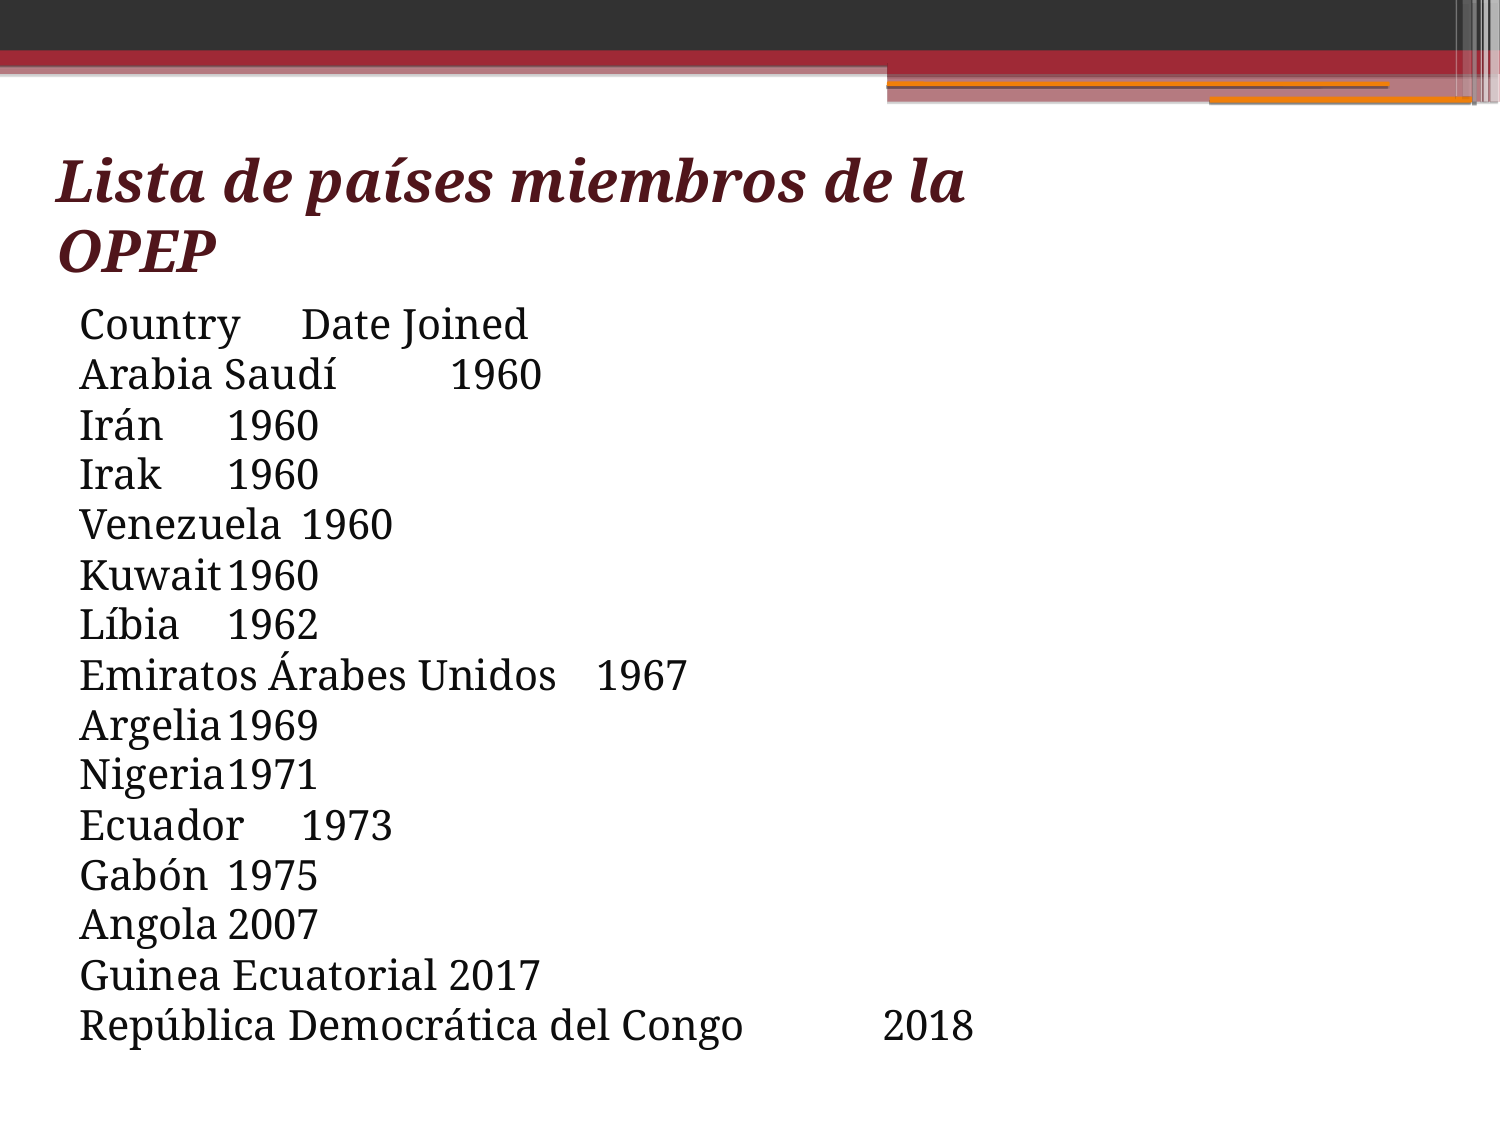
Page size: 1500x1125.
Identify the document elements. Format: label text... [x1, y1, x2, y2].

text_box Lista de países miembros de la OPEP [41, 137, 998, 292]
text_box Country Date Joined Arabia Saudí 1960 Irán 1960 Irak 1960 Venezuela 1960 Kuwait 1960 Líbia 1962 Emiratos Árabes Unidos 1967 Argelia 1969 Nigeria 1971 Ecuador 1973 Gabón 1975 Angola 2007 Guinea Ecuatorial 2017 República Democrática del Congo 2018 [64, 290, 1164, 1056]
